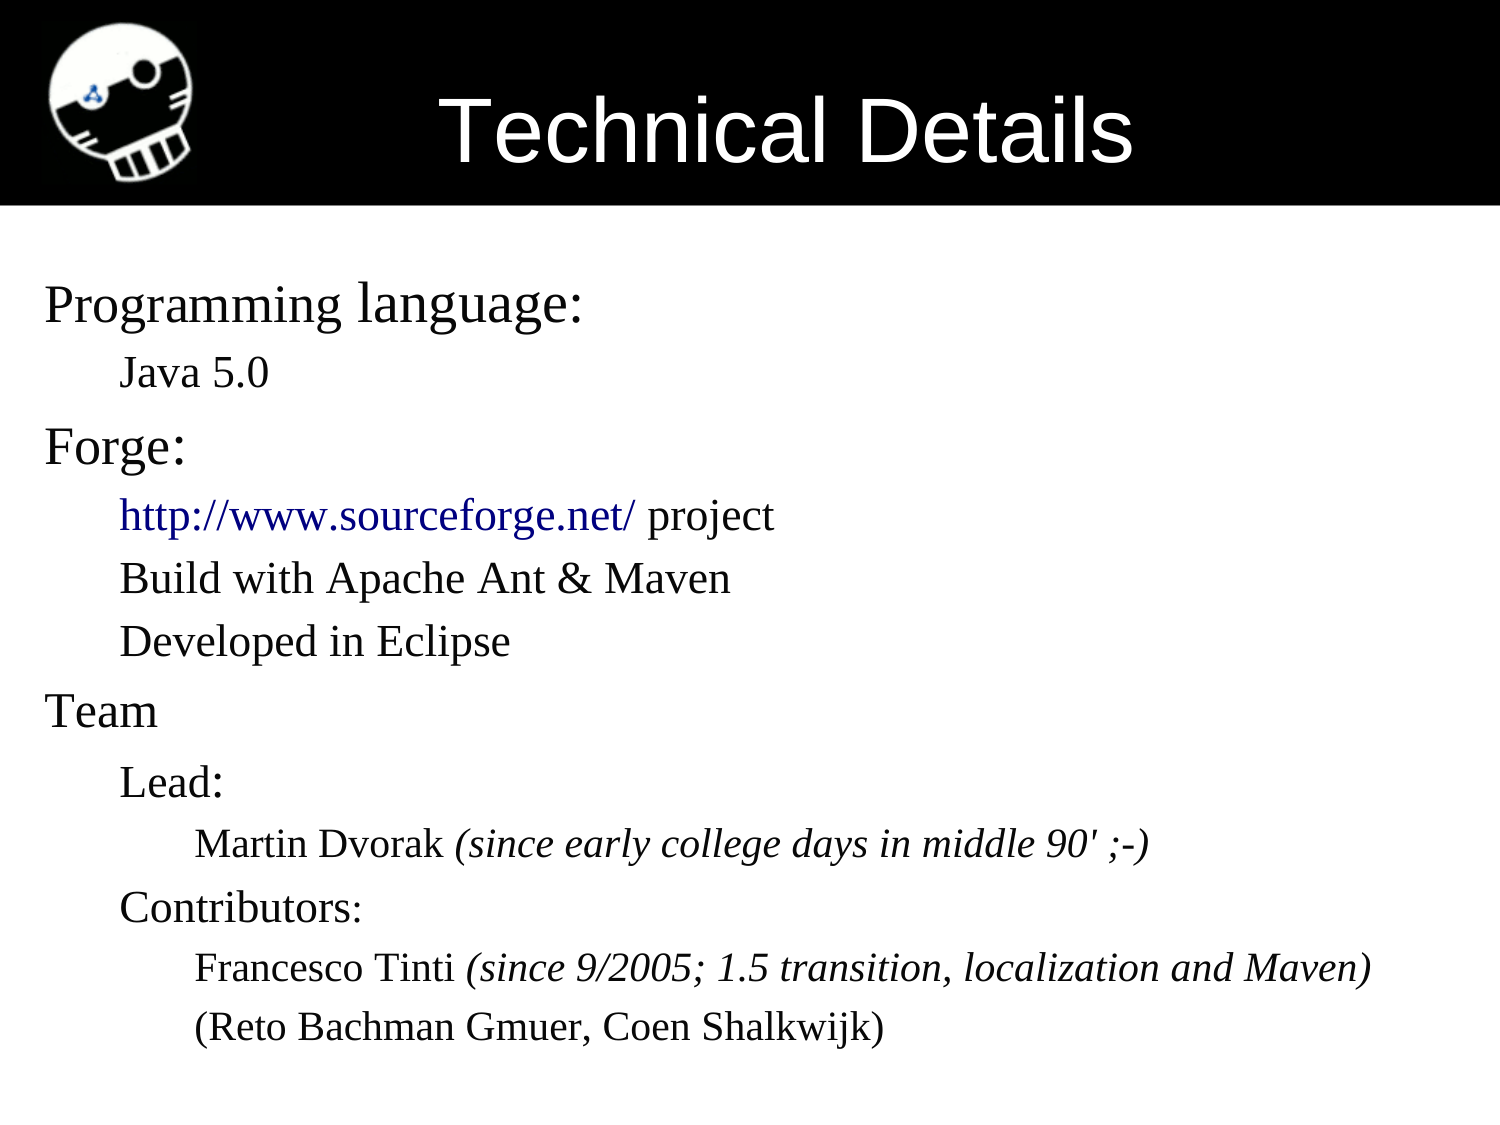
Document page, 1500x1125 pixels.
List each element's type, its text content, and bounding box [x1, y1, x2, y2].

list Programming language: Java 5.0 Forge: http://www.sourceforge.net/ project Build with Apache Ant & Maven Developed in Eclipse Team Lead: Martin Dvorak (since early college days in middle 90' ;-) Contributors: Francesco Tinti (since 9/2005; 1.5 transition, localization and Maven) (Reto Bachman Gmuer, Coen Shalkwijk) [29, 262, 1447, 1076]
picture [0, 0, 1500, 1125]
title Technical Details [150, 37, 1426, 225]
